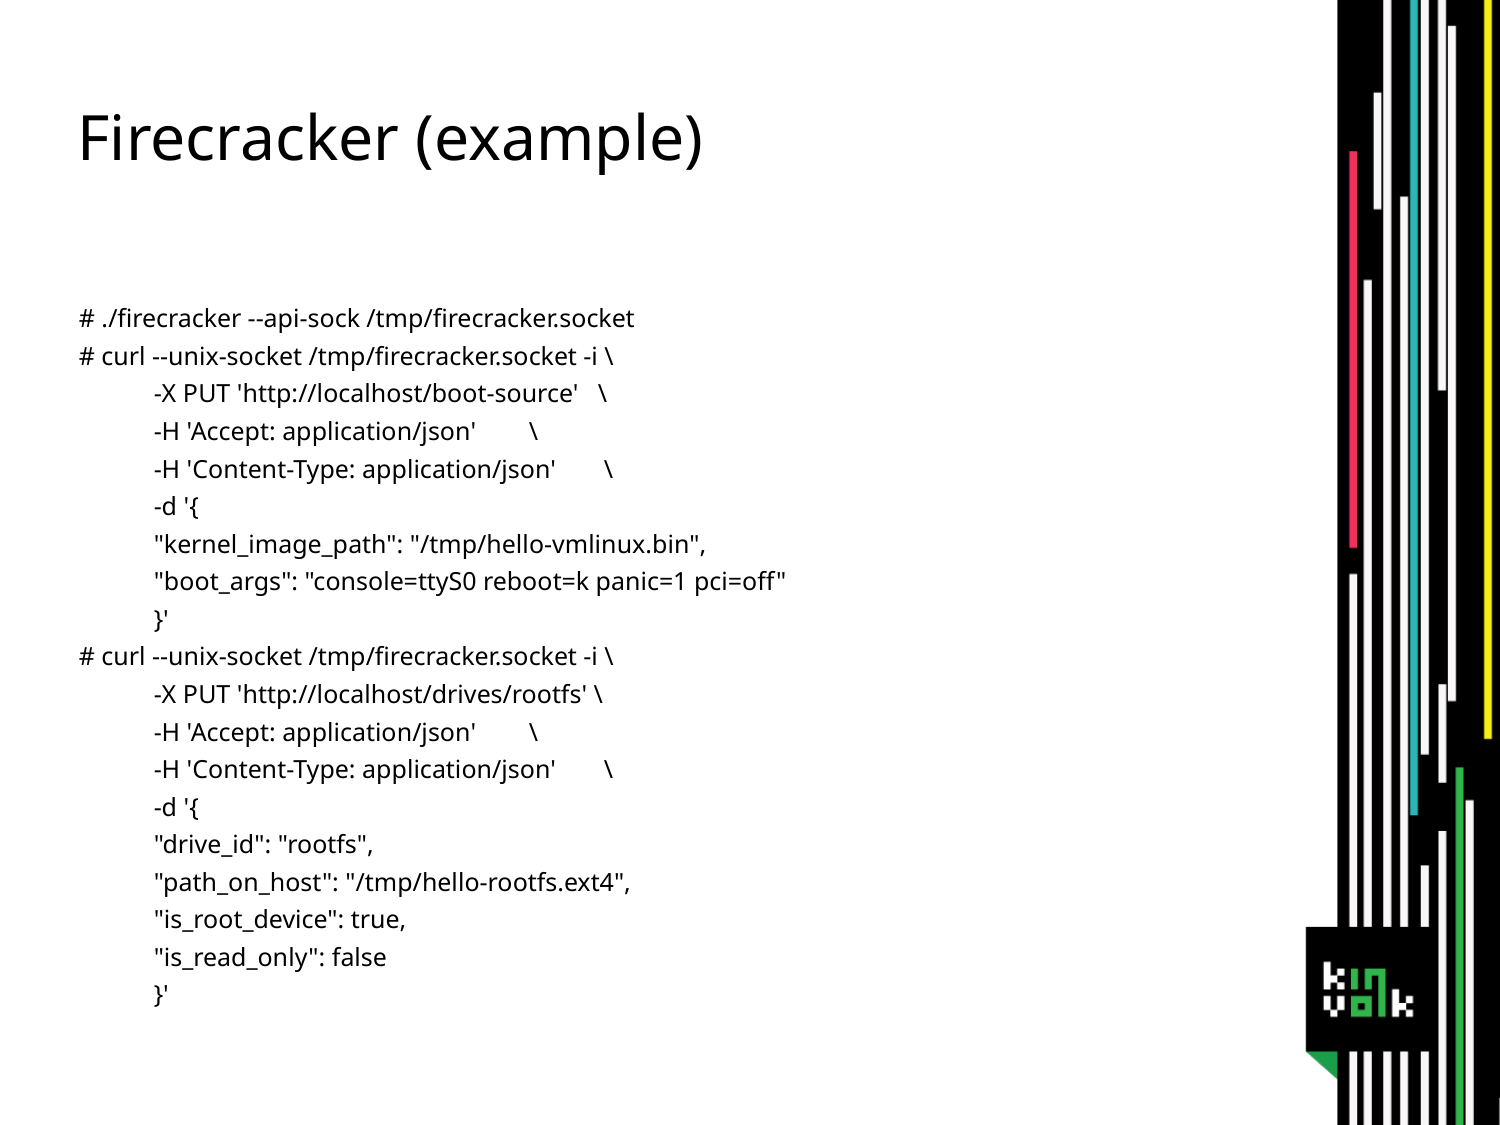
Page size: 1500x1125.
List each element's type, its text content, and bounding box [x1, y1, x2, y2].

picture [0, 0, 1500, 1125]
list # ./firecracker --api-sock /tmp/firecracker.socket # curl --unix-socket /tmp/firecracker.socket -i \ -X PUT 'http://localhost/boot-source' \ -H 'Accept: application/json' \ -H 'Content-Type: application/json' \ -d '{ "kernel_image_path": "/tmp/hello-vmlinux.bin", "boot_args": "console=ttyS0 reboot=k panic=1 pci=off" }' # curl --unix-socket /tmp/firecracker.socket -i \ -X PUT 'http://localhost/drives/rootfs' \ -H 'Accept: application/json' \ -H 'Content-Type: application/json' \ -d '{ "drive_id": "rootfs", "path_on_host": "/tmp/hello-rootfs.ext4", "is_root_device": true, "is_read_only": false }' [63, 283, 1335, 1031]
title Firecracker (example) [62, 83, 1333, 209]
